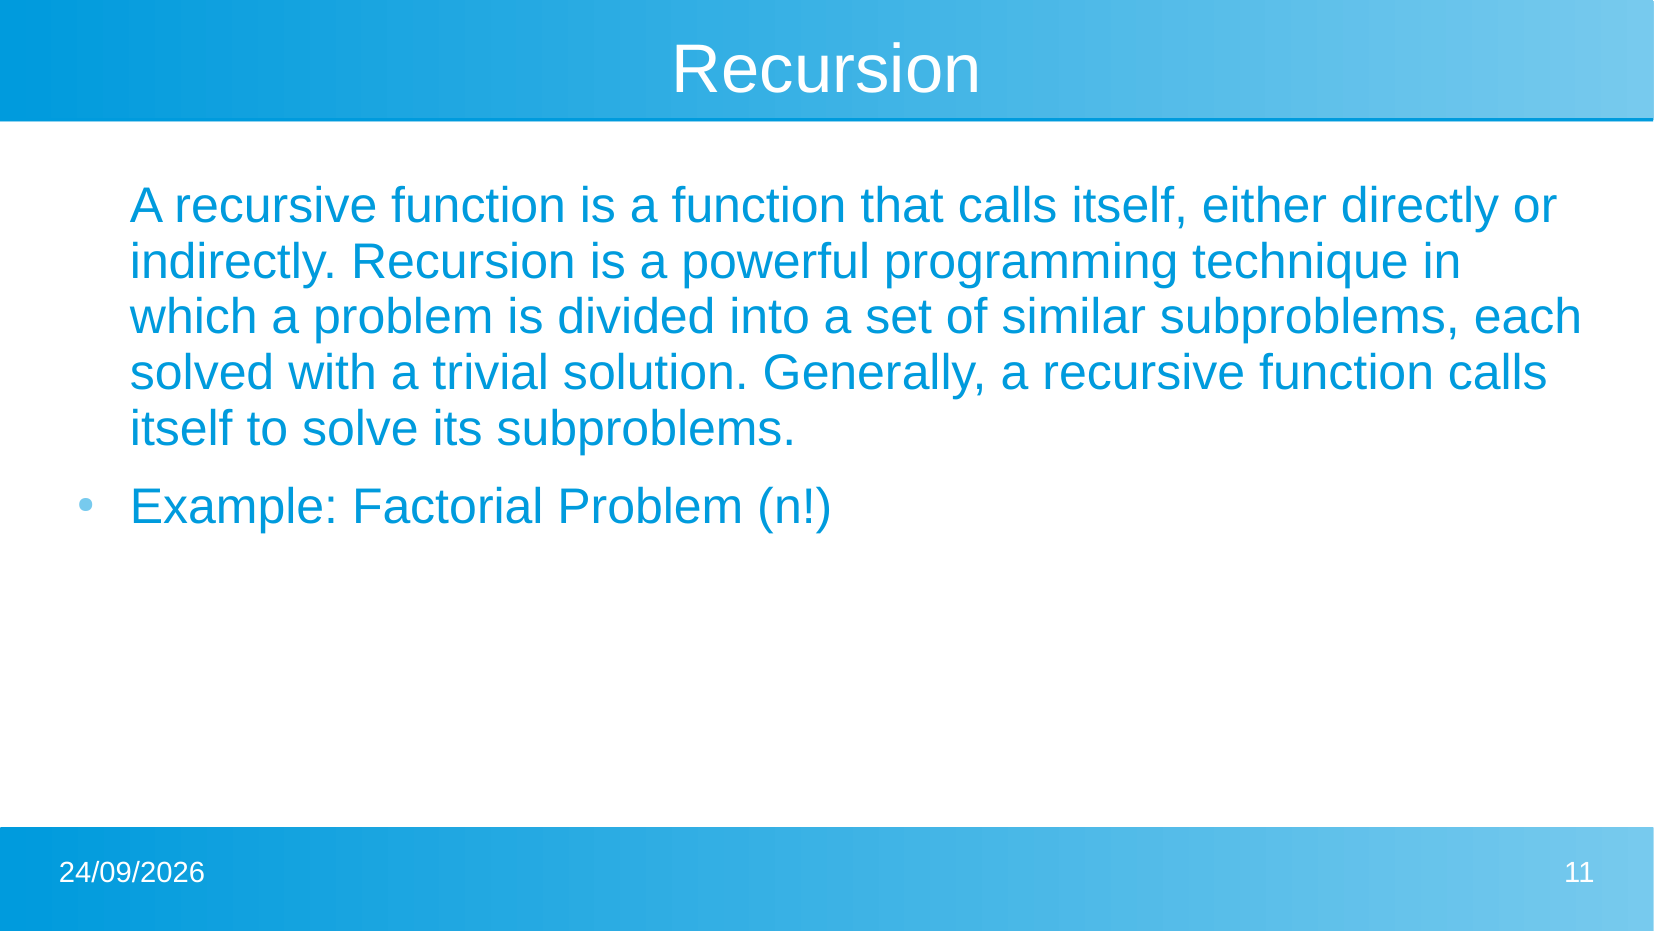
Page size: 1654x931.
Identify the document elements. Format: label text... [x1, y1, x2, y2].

list A recursive function is a function that calls itself, either directly or indirectly. Recursion is a powerful programming technique in which a problem is divided into a set of similar subproblems, each solved with a trivial solution. Generally, a recursive function calls itself to solve its subproblems. Example: Factorial Problem (n!) [59, 177, 1595, 768]
title Recursion [59, 29, 1595, 108]
